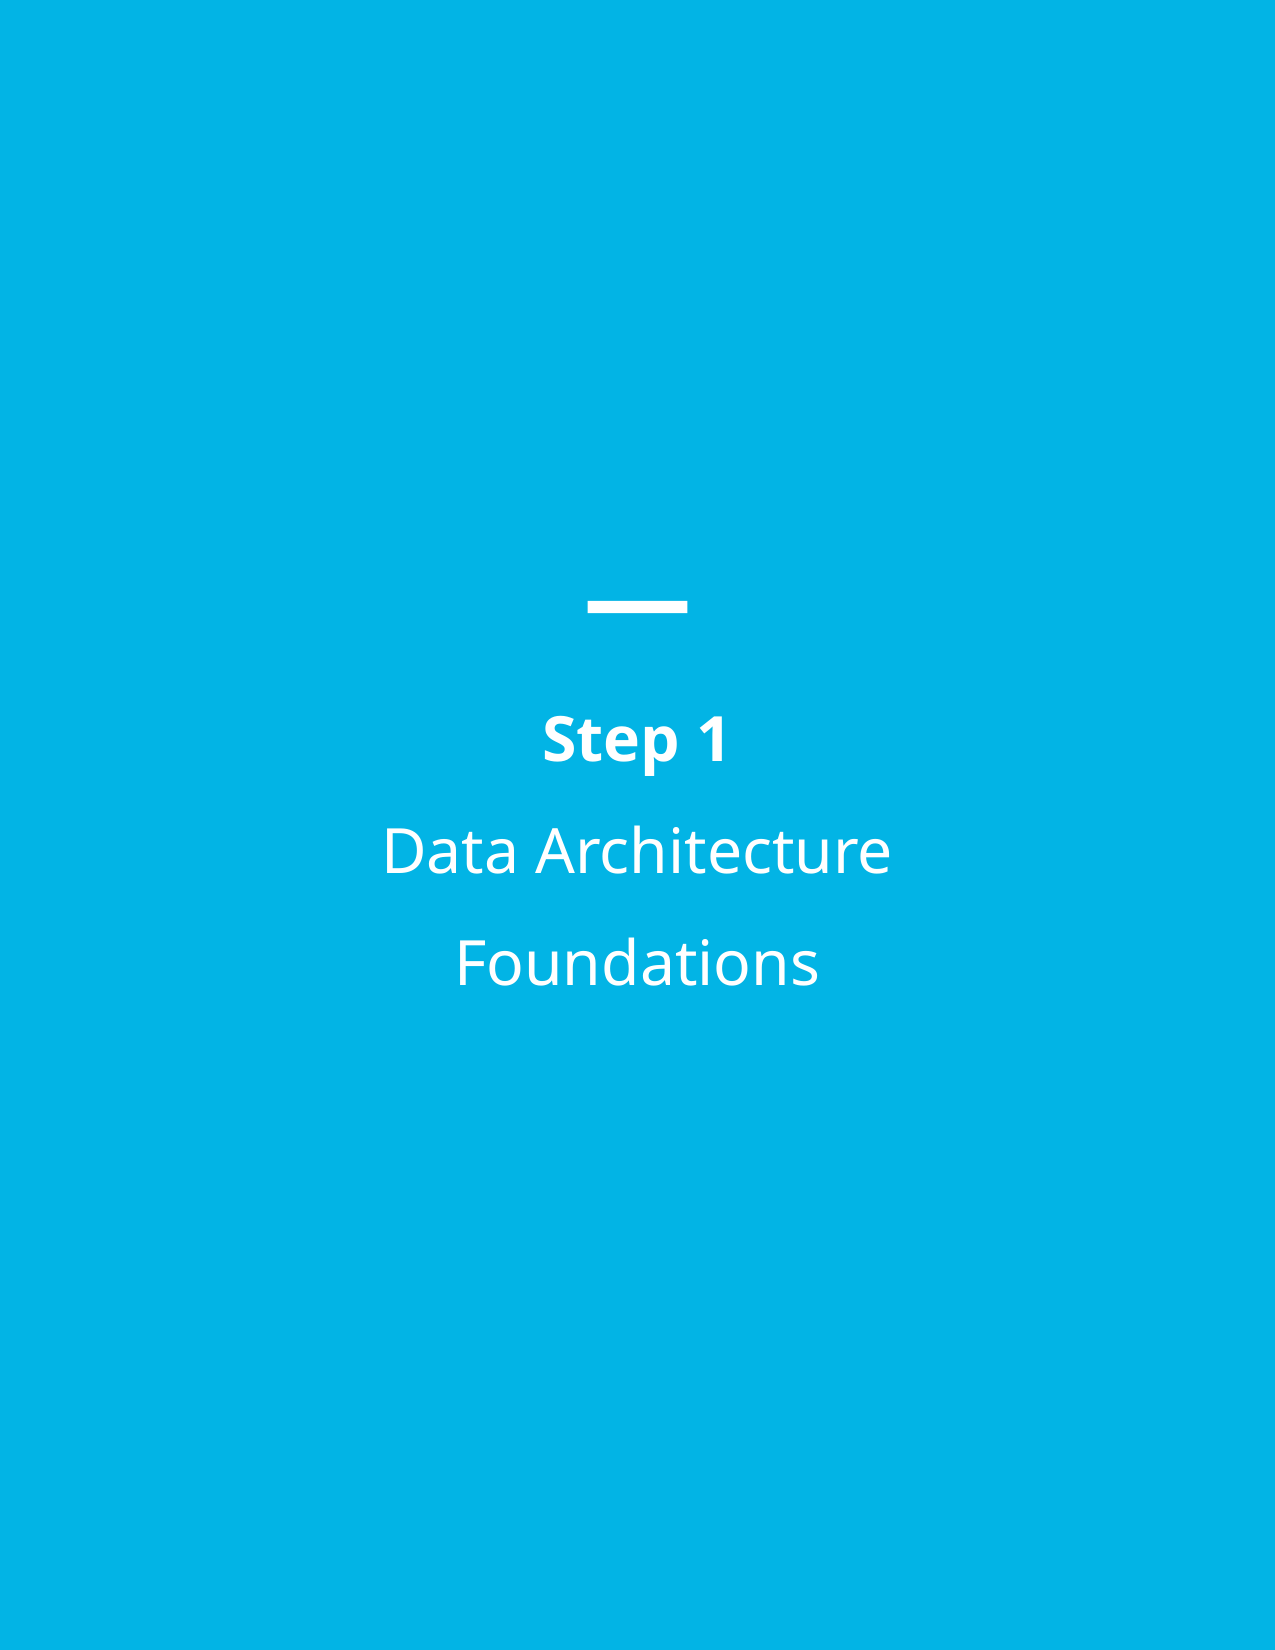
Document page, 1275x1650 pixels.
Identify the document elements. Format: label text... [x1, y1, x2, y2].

text_box [587, 600, 688, 614]
text_box Step 1 Data Architecture Foundations [296, 656, 979, 1061]
